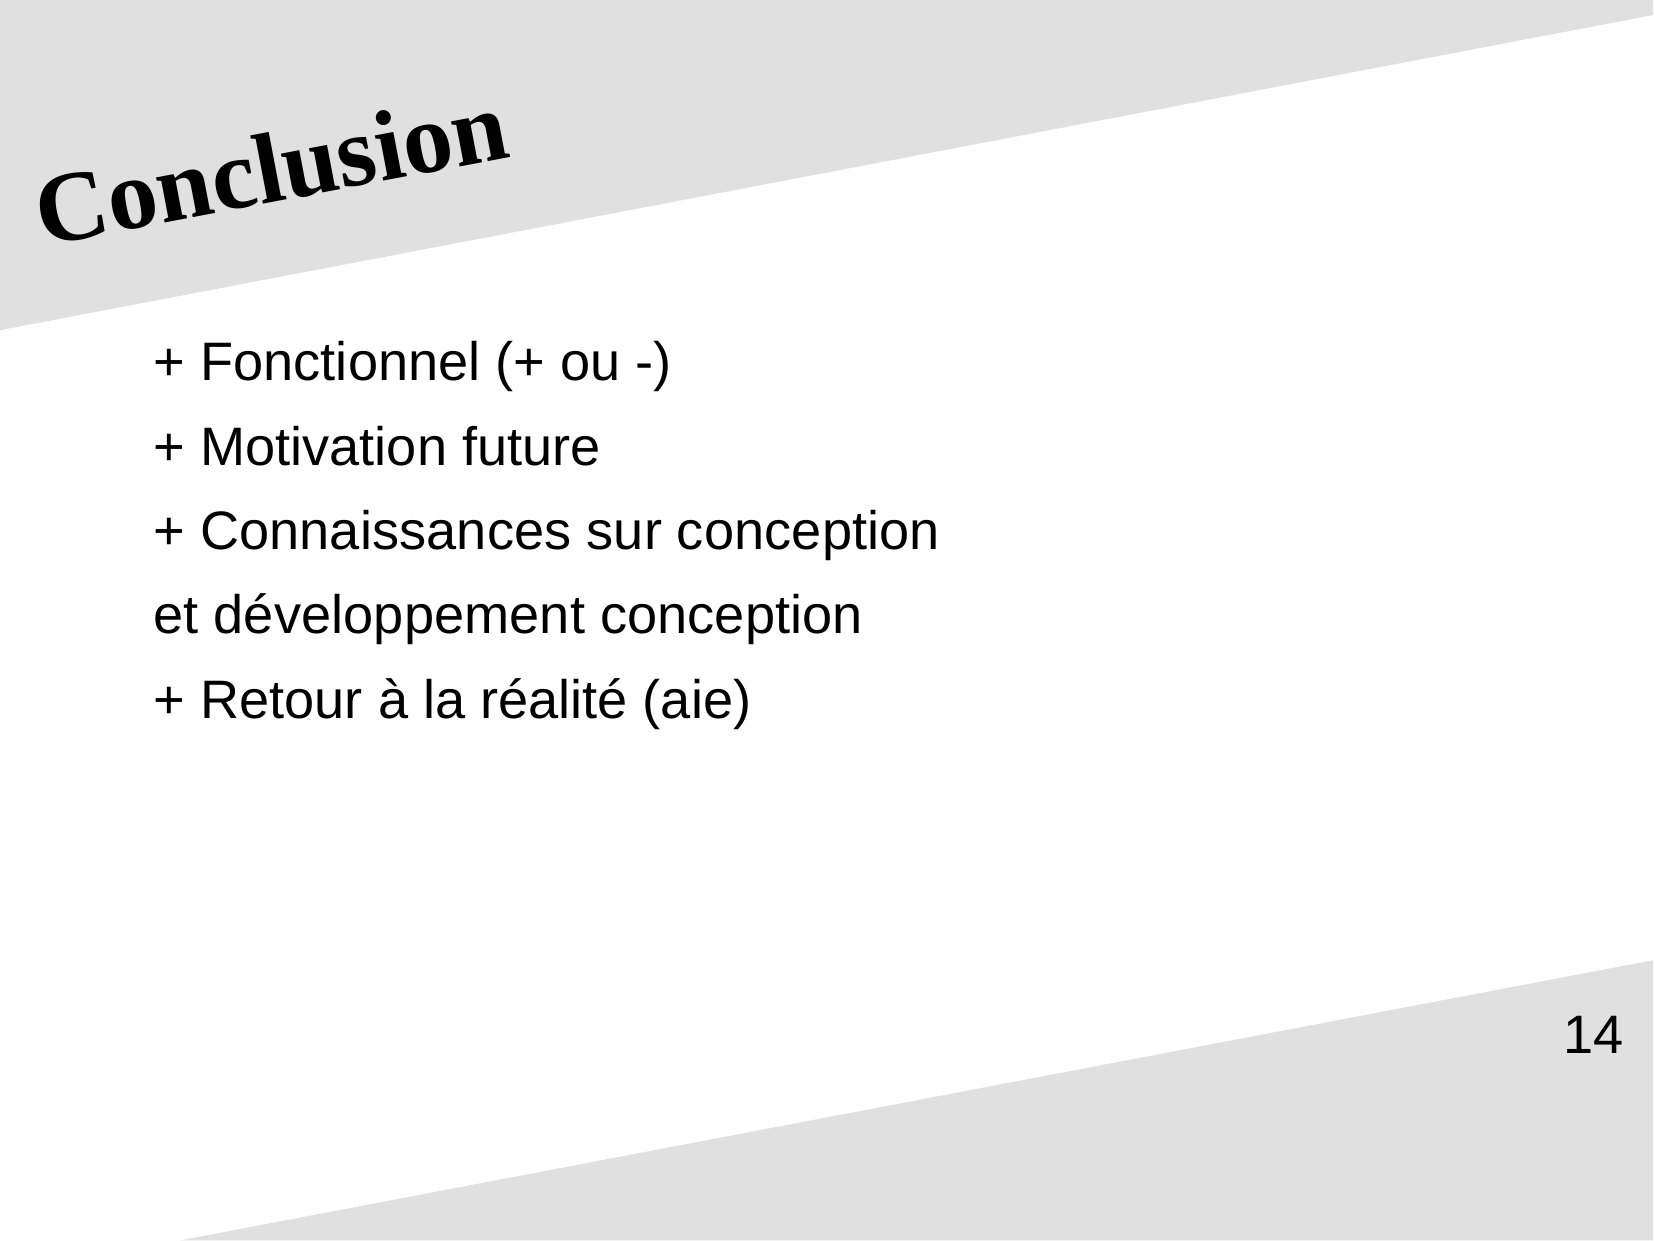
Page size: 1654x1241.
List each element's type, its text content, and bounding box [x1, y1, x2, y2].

list + Fonctionnel (+ ou -) + Motivation future + Connaissances sur conception et développement conception + Retour à la réalité (aie) [82, 331, 1538, 843]
title Conclusion [15, 0, 1519, 322]
